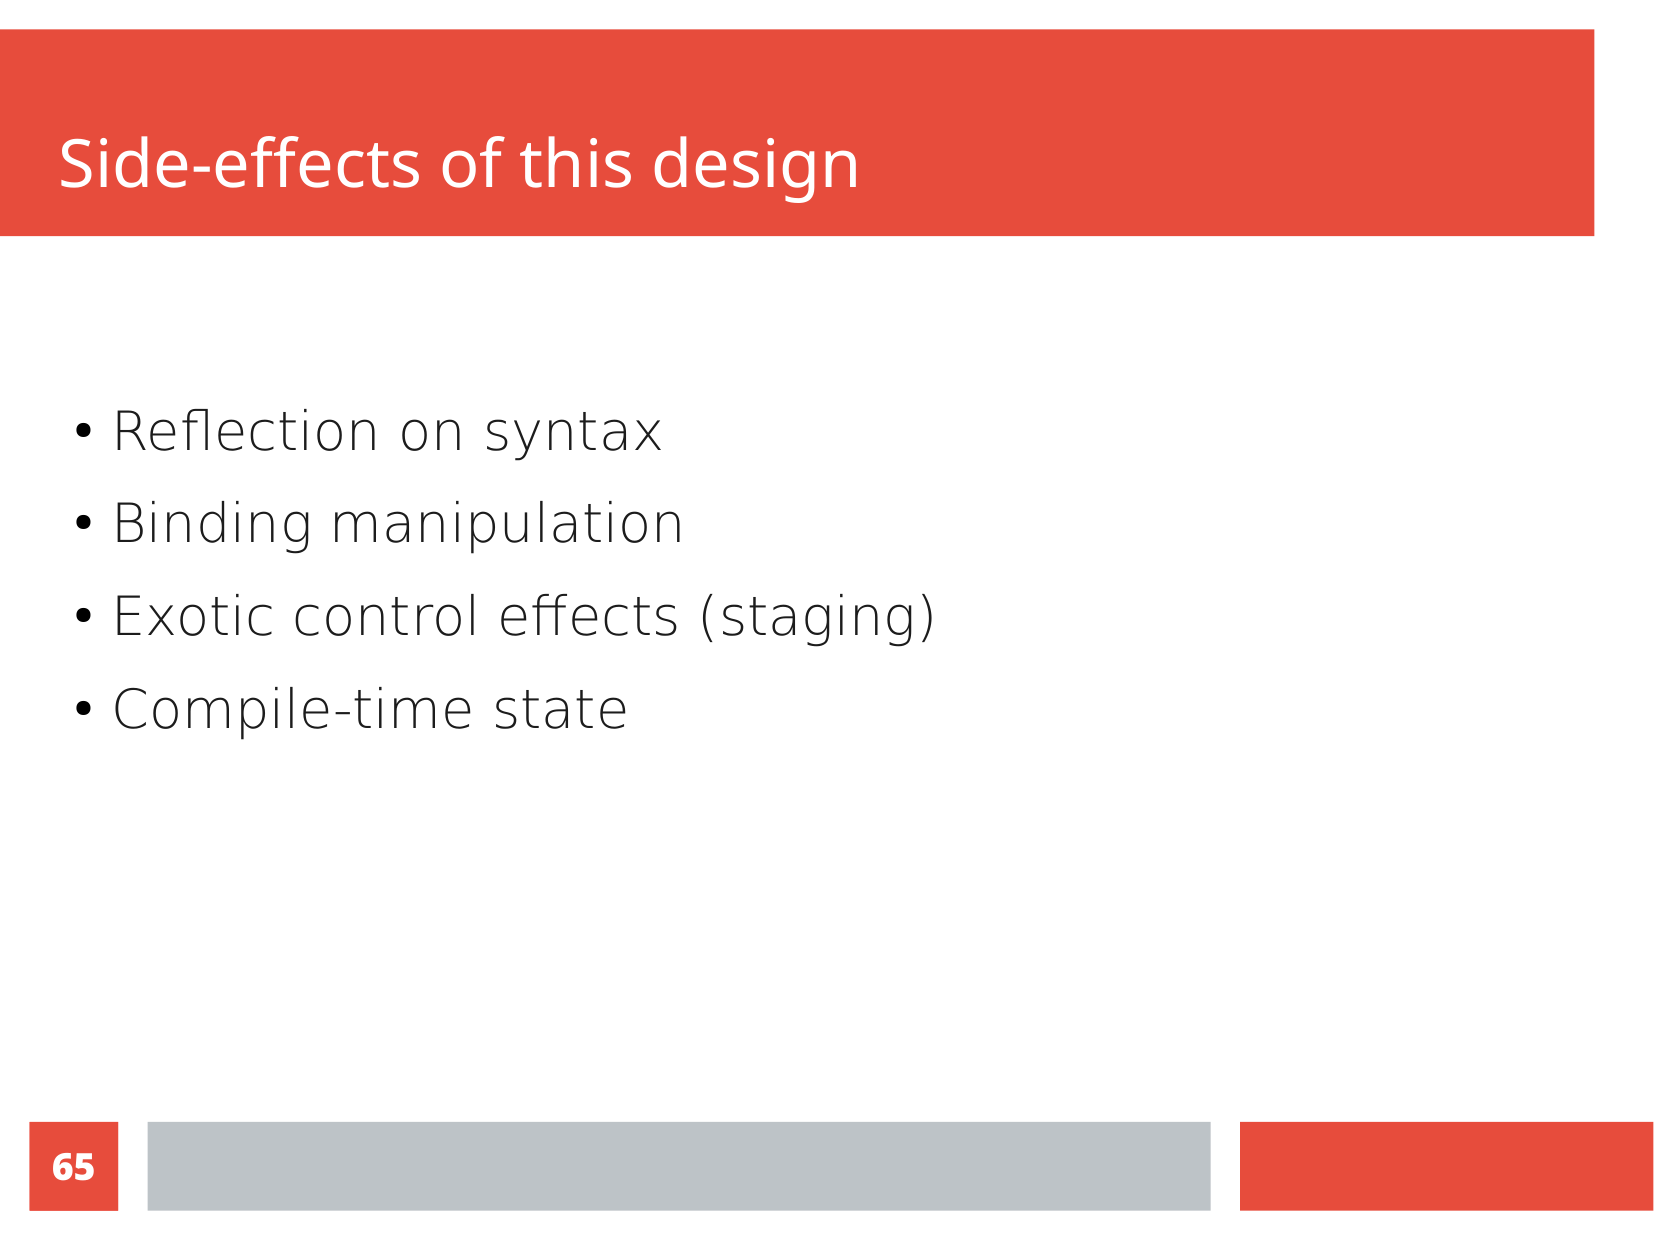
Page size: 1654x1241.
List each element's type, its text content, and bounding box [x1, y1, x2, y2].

title Side-effects of this design [59, 59, 1595, 207]
list Reflection on syntax Binding manipulation Exotic control effects (staging) Compile-time state [59, 324, 1565, 1093]
